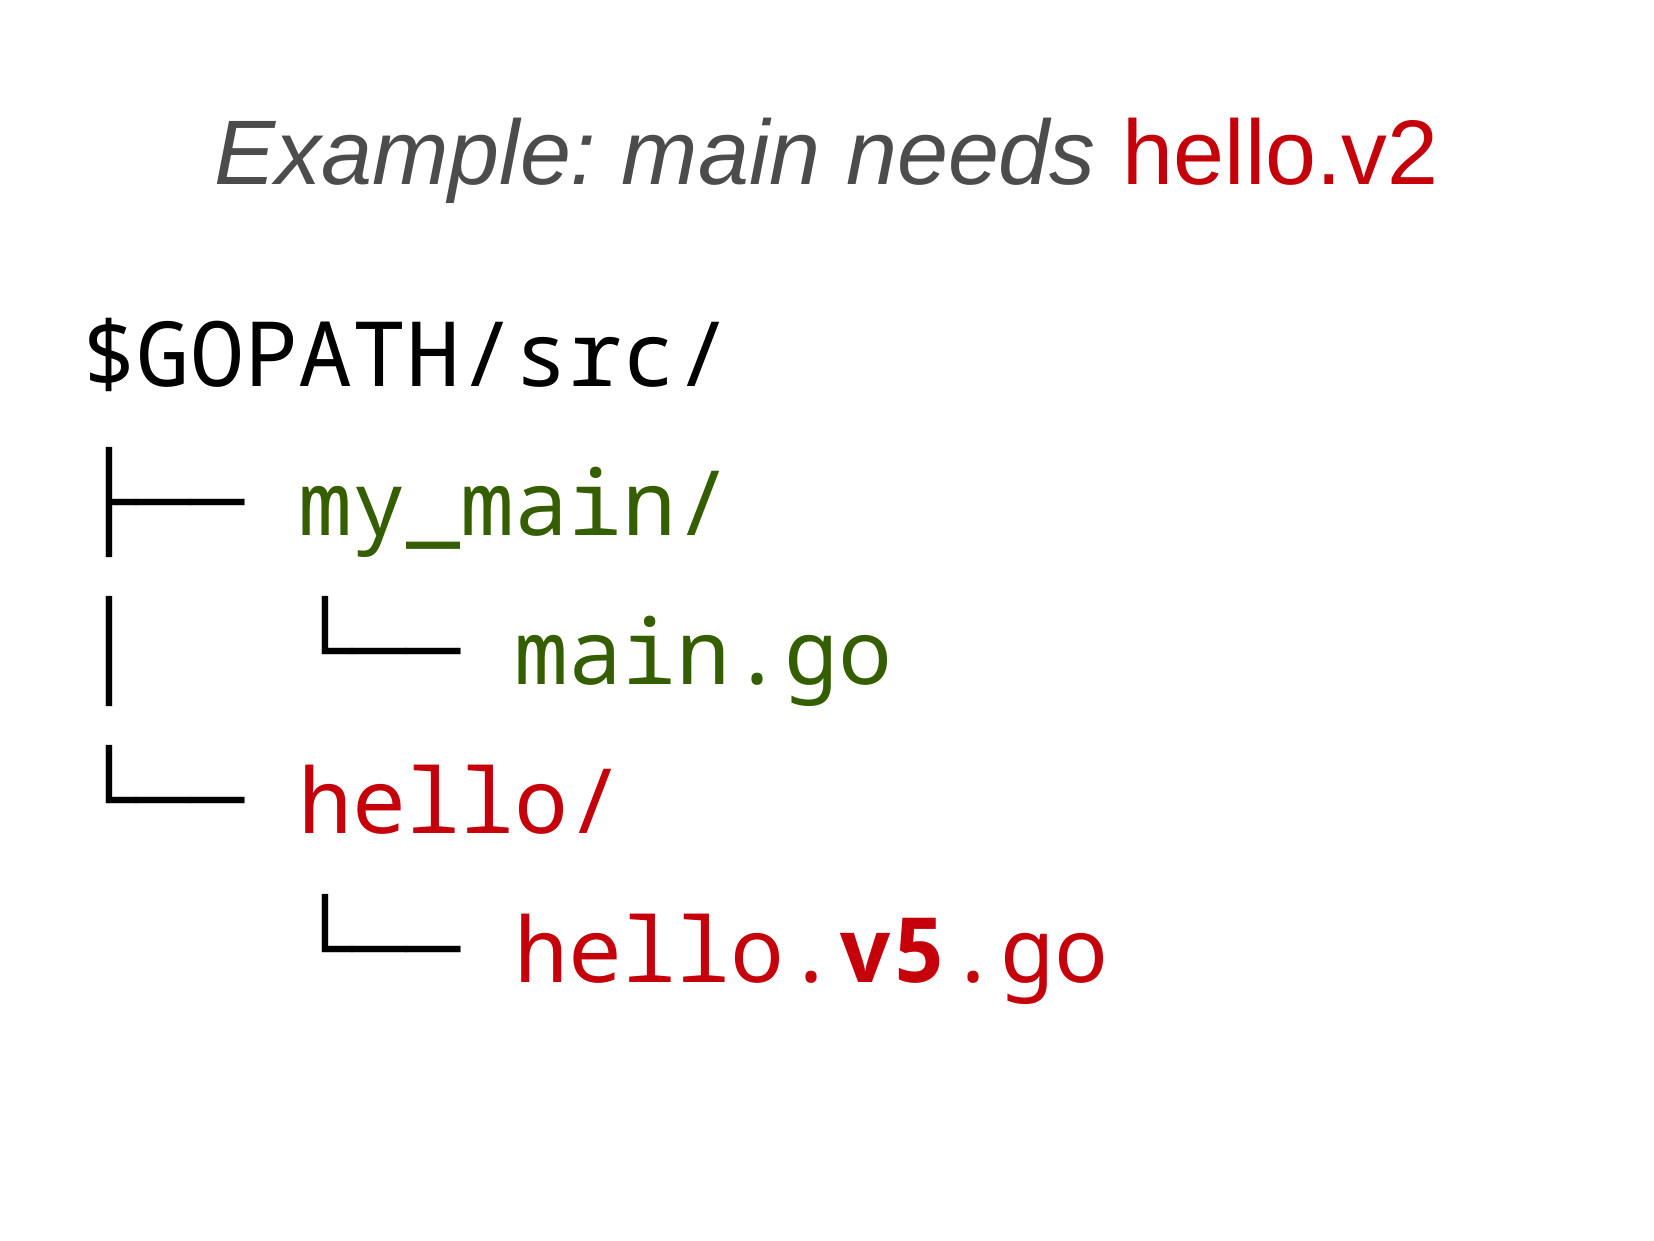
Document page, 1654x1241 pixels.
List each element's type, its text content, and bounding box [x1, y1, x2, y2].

list $GOPATH/src/ ├── my_main/ │ └── main.go └── hello/ └── hello.v5.go [82, 290, 1538, 1010]
title Example: main needs hello.v2 [82, 49, 1571, 257]
